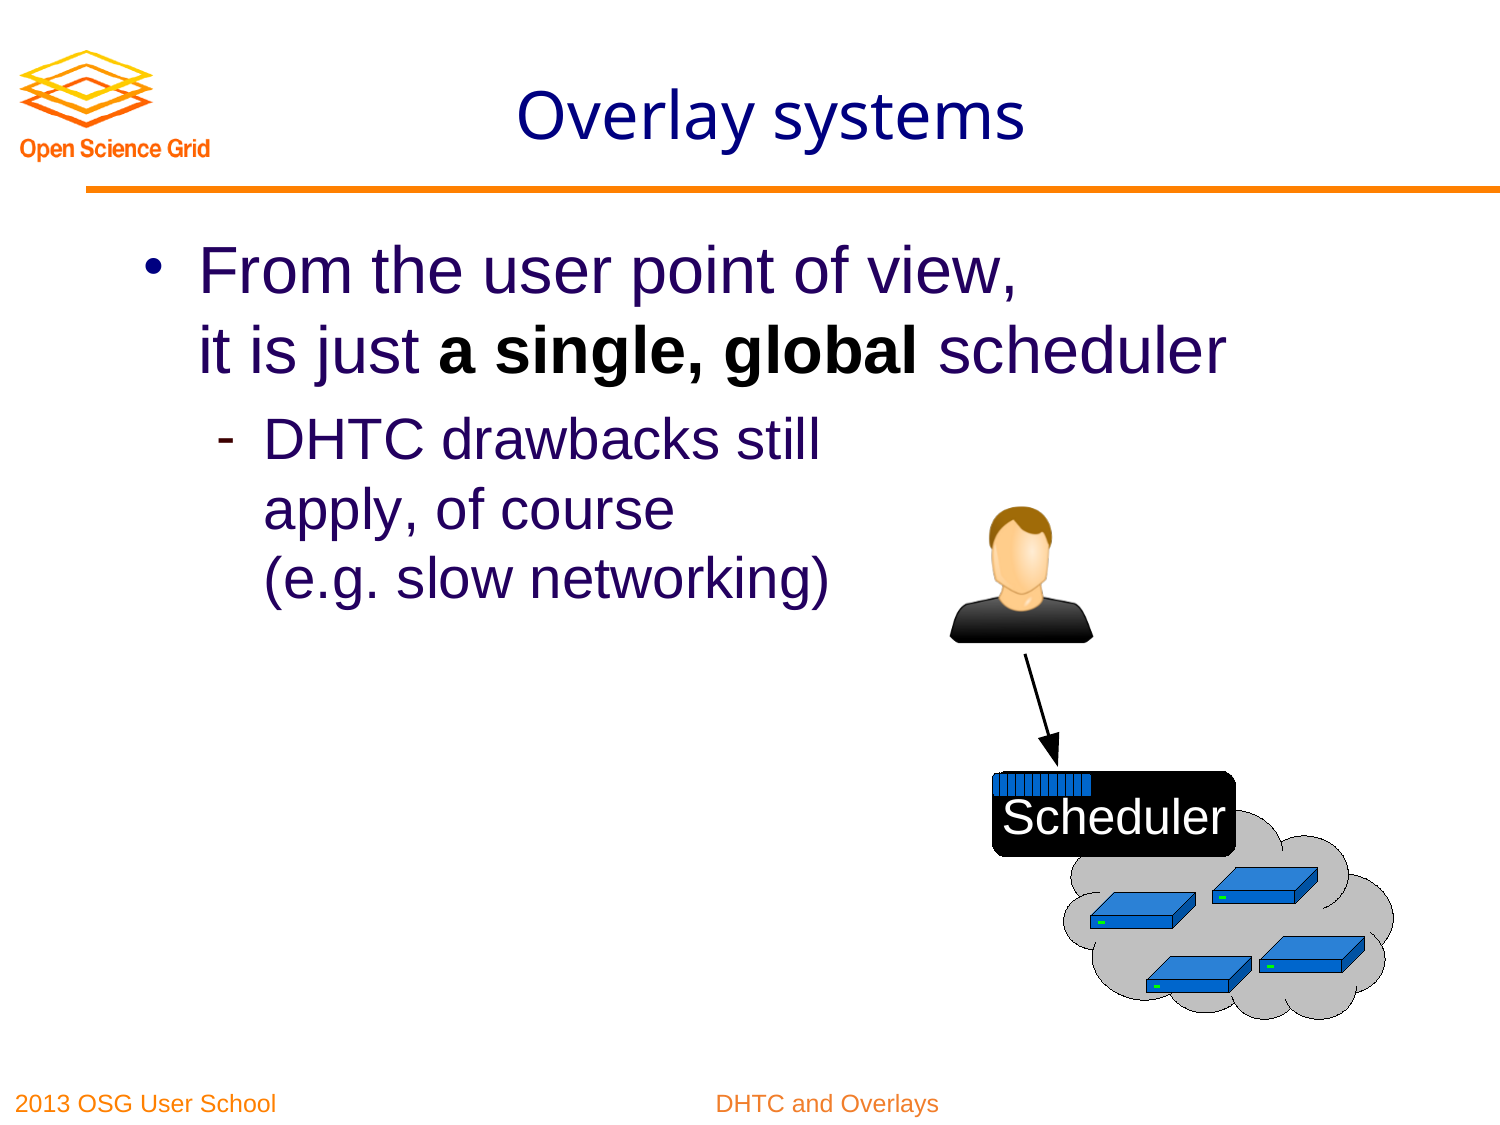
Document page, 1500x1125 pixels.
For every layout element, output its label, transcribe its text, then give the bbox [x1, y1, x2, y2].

text_box [1090, 892, 1196, 929]
text_box [1259, 936, 1365, 973]
list From the user point of view, it is just a single, global scheduler DHTC drawbacks still apply, of course (e.g. slow networking) [127, 218, 1440, 1058]
text_box [1146, 956, 1252, 993]
picture [0, 27, 201, 179]
picture [946, 496, 1097, 647]
text_box [992, 773, 1092, 797]
text_box Scheduler [992, 771, 1236, 857]
text_box [1212, 867, 1318, 904]
title Overlay systems [201, 18, 1342, 207]
